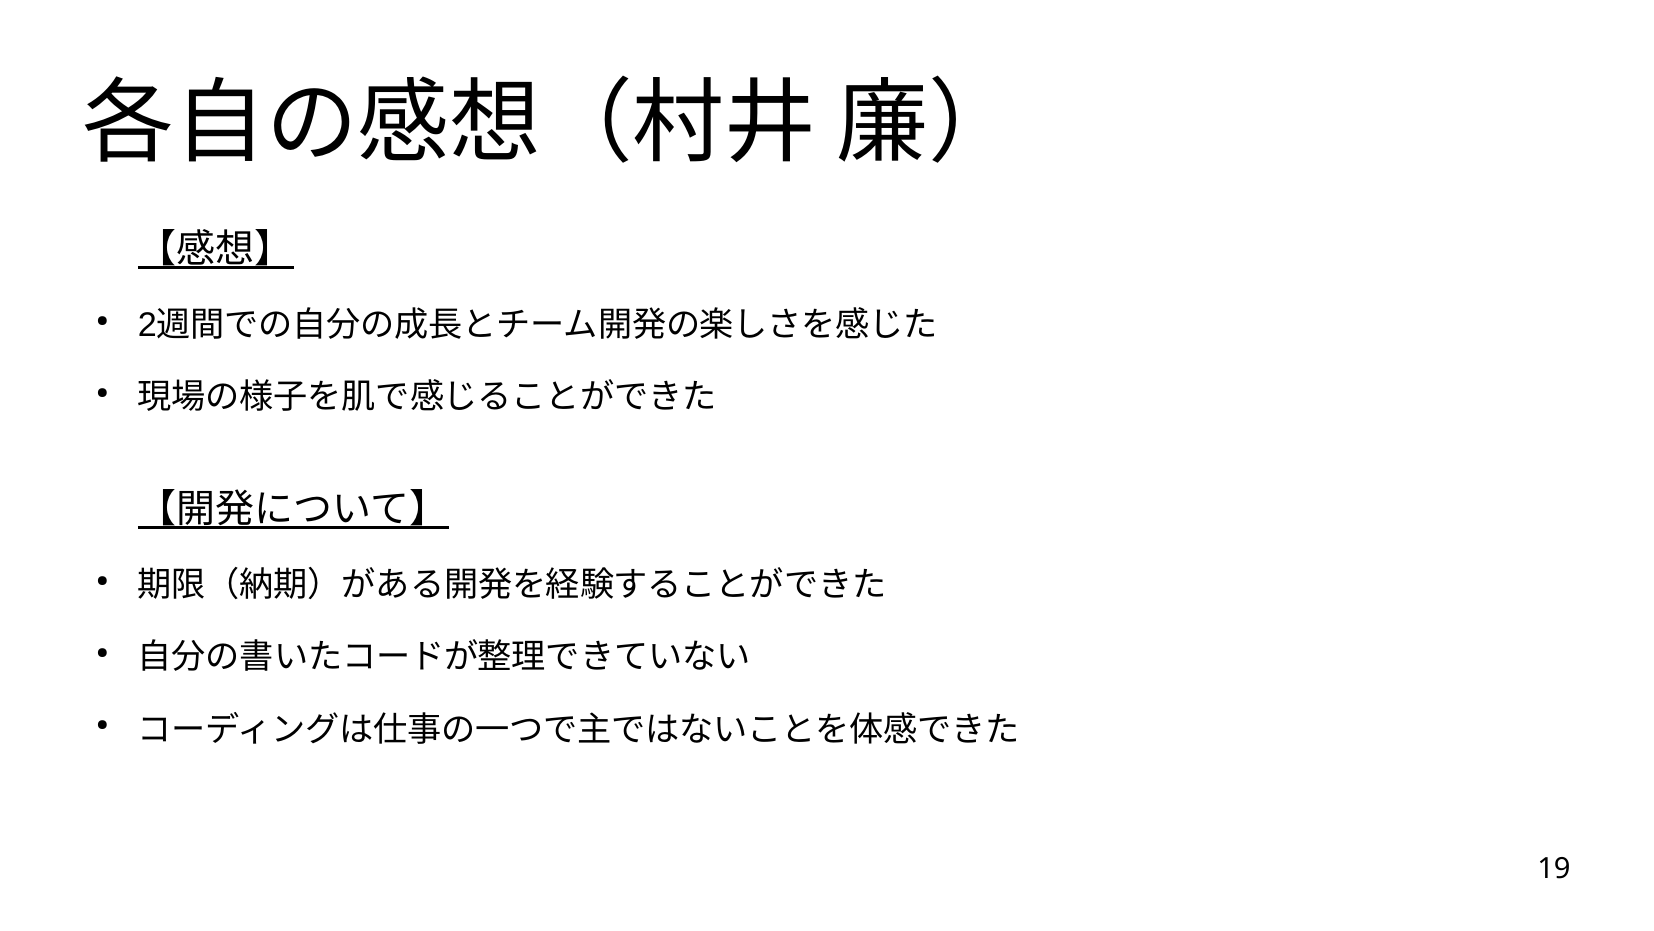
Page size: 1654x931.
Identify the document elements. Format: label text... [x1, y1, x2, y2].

list 【感想】 2週間での自分の成長とチーム開発の楽しさを感じた 現場の様子を肌で感じることができた 【開発について】 期限（納期）がある開発を経験することができた 自分の書いたコードが整理できていない コーディングは仕事の一つで主ではないことを体感できた [82, 217, 1571, 758]
title 各自の感想（村井 廉） [82, 37, 1571, 193]
